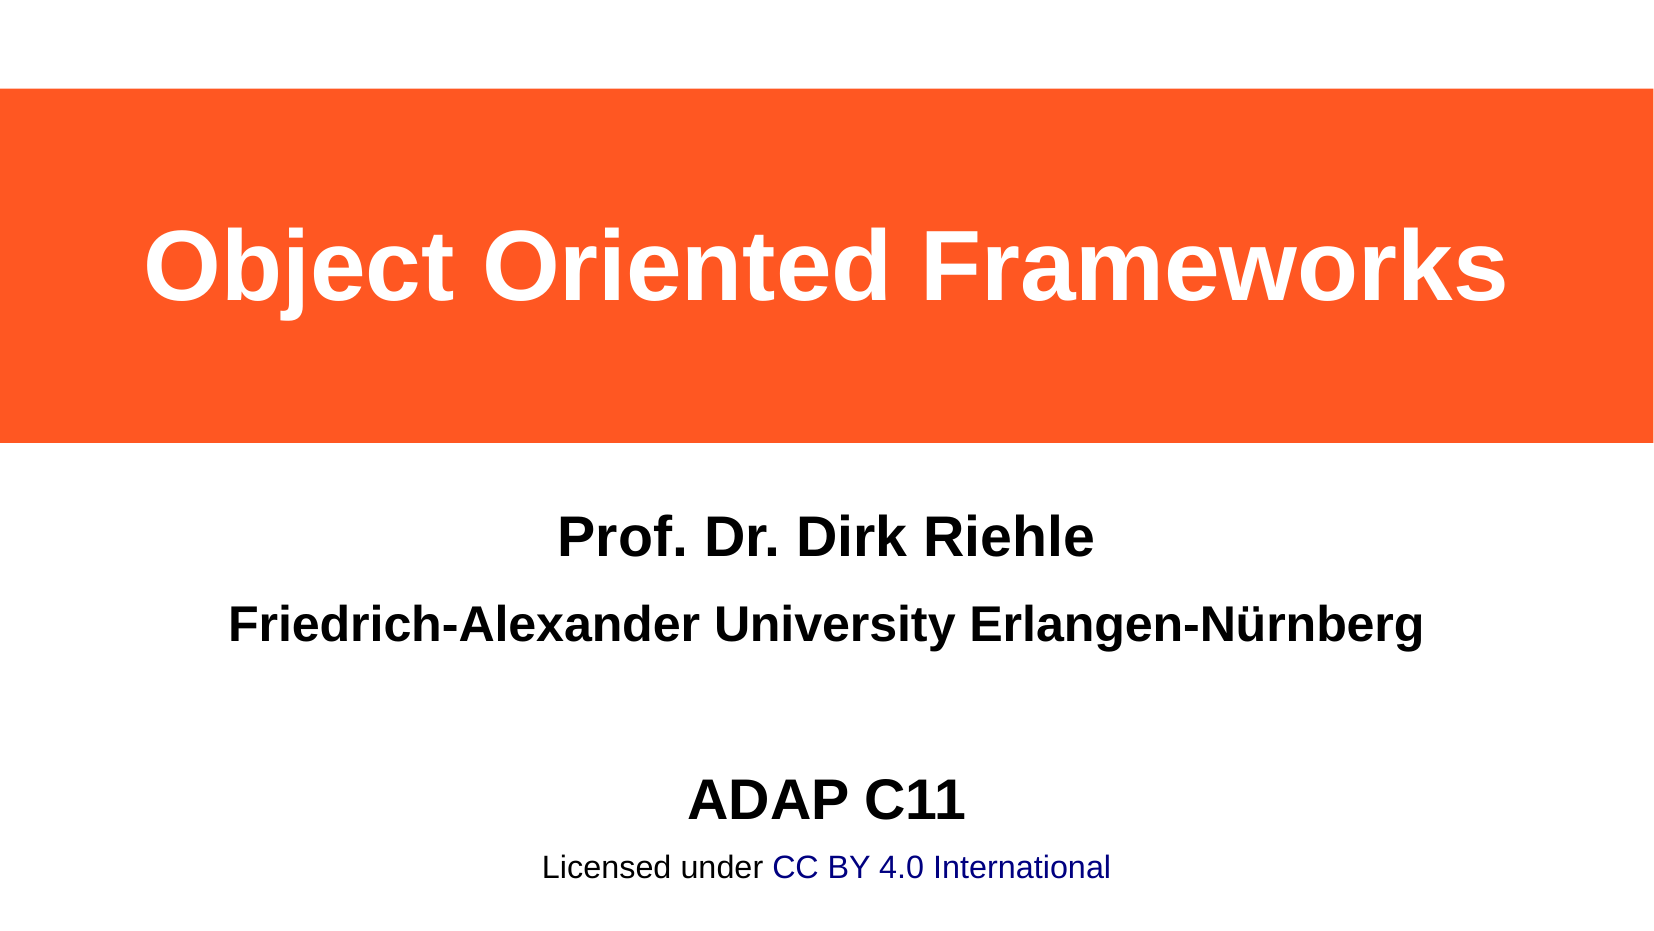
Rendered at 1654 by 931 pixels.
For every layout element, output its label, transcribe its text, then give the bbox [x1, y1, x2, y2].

title Object Oriented Frameworks [0, 88, 1654, 443]
subtitle Prof. Dr. Dirk Riehle Friedrich-Alexander University Erlangen-Nürnberg ADAP C11 Licensed under CC BY 4.0 International [29, 472, 1625, 886]
